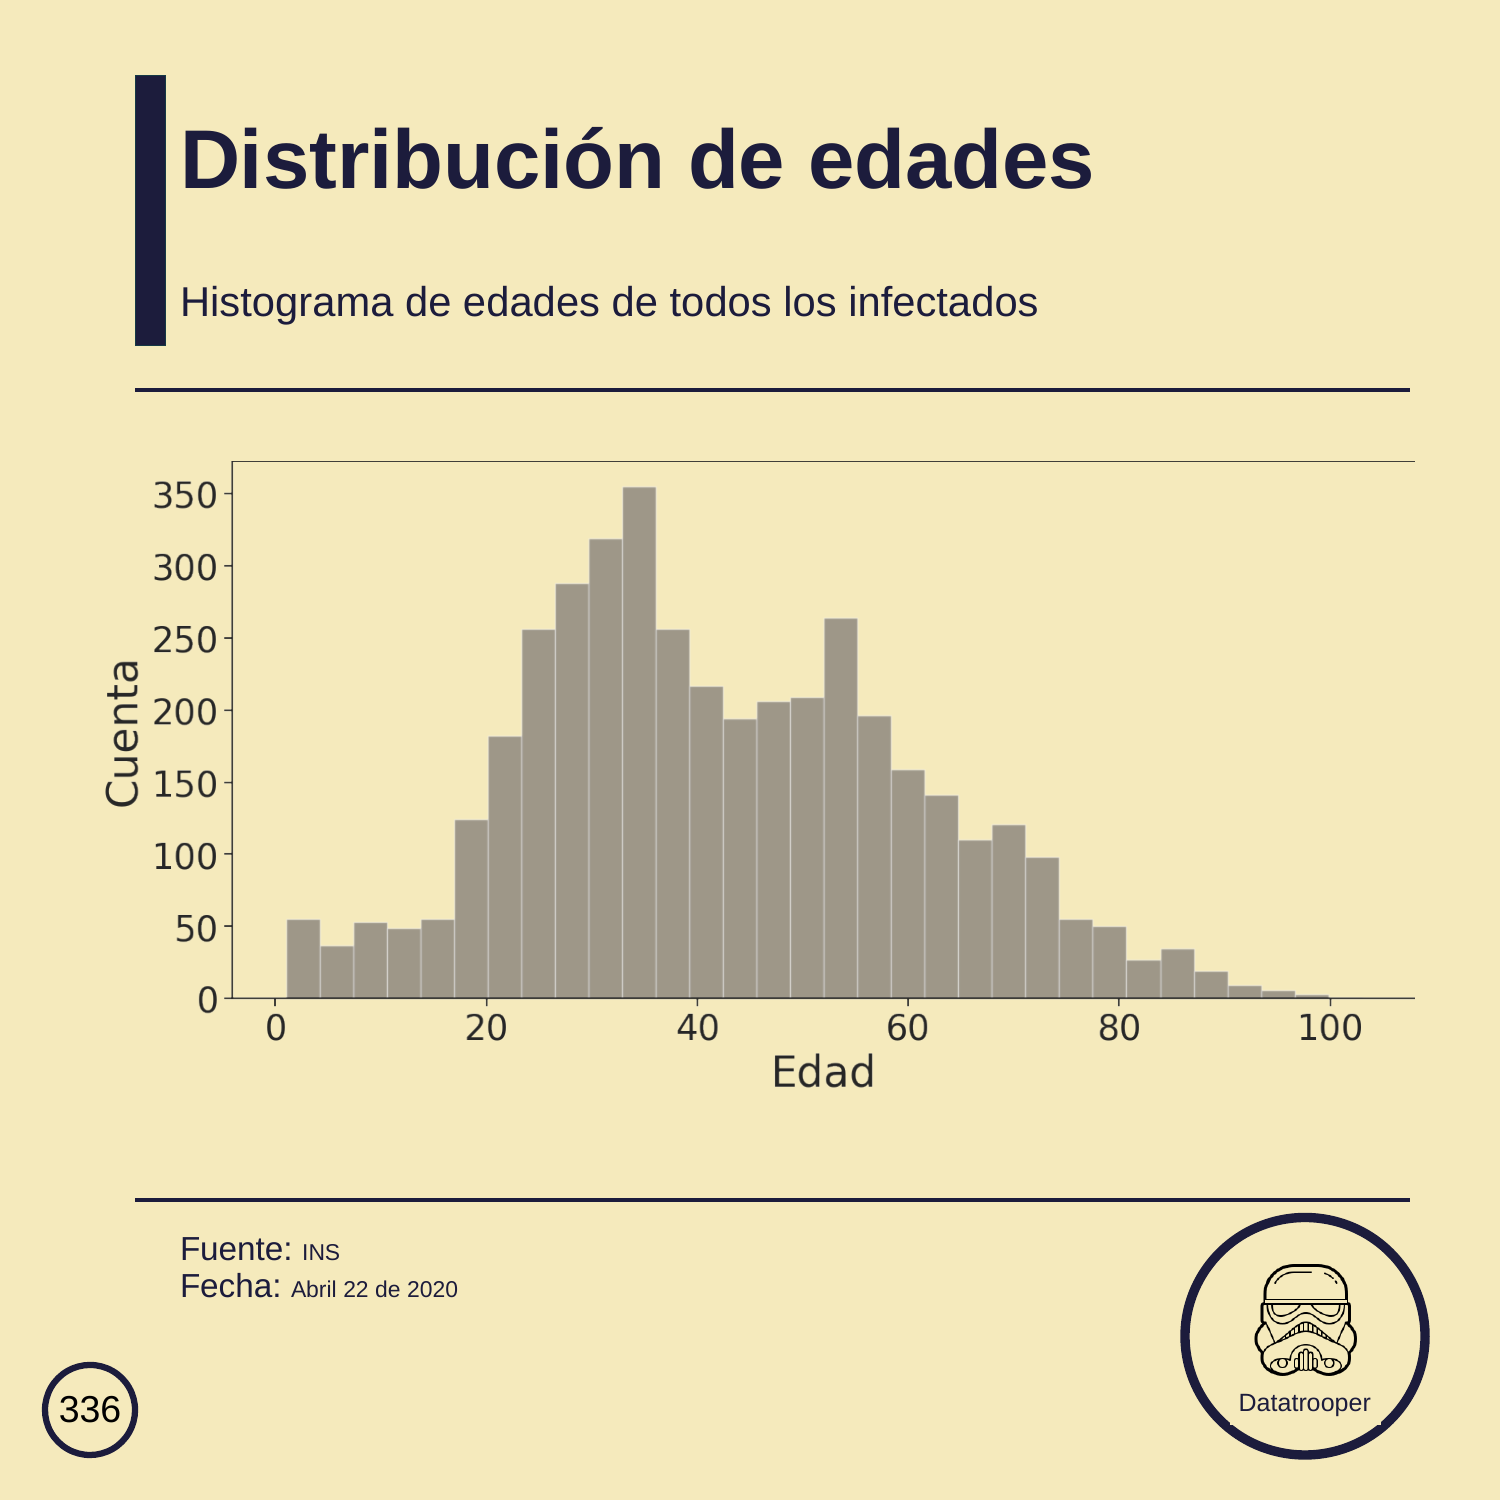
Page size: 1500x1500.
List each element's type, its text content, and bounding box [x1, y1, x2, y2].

title Distribución de edades [180, 64, 1351, 254]
text_box [135, 75, 166, 346]
text_box Datatrooper [1230, 1379, 1381, 1425]
picture [1230, 1244, 1381, 1379]
picture [103, 461, 1415, 1096]
text_box [1185, 1217, 1426, 1456]
title Fuente: INS Fecha: Abril 22 de 2020 [180, 1202, 1201, 1342]
title Fuente: INS Fecha: Abril 22 de 2020 [180, 1193, 1201, 1198]
text_box 336 [45, 1364, 136, 1456]
title Histograma de edades de todos los infectados [180, 254, 1351, 350]
